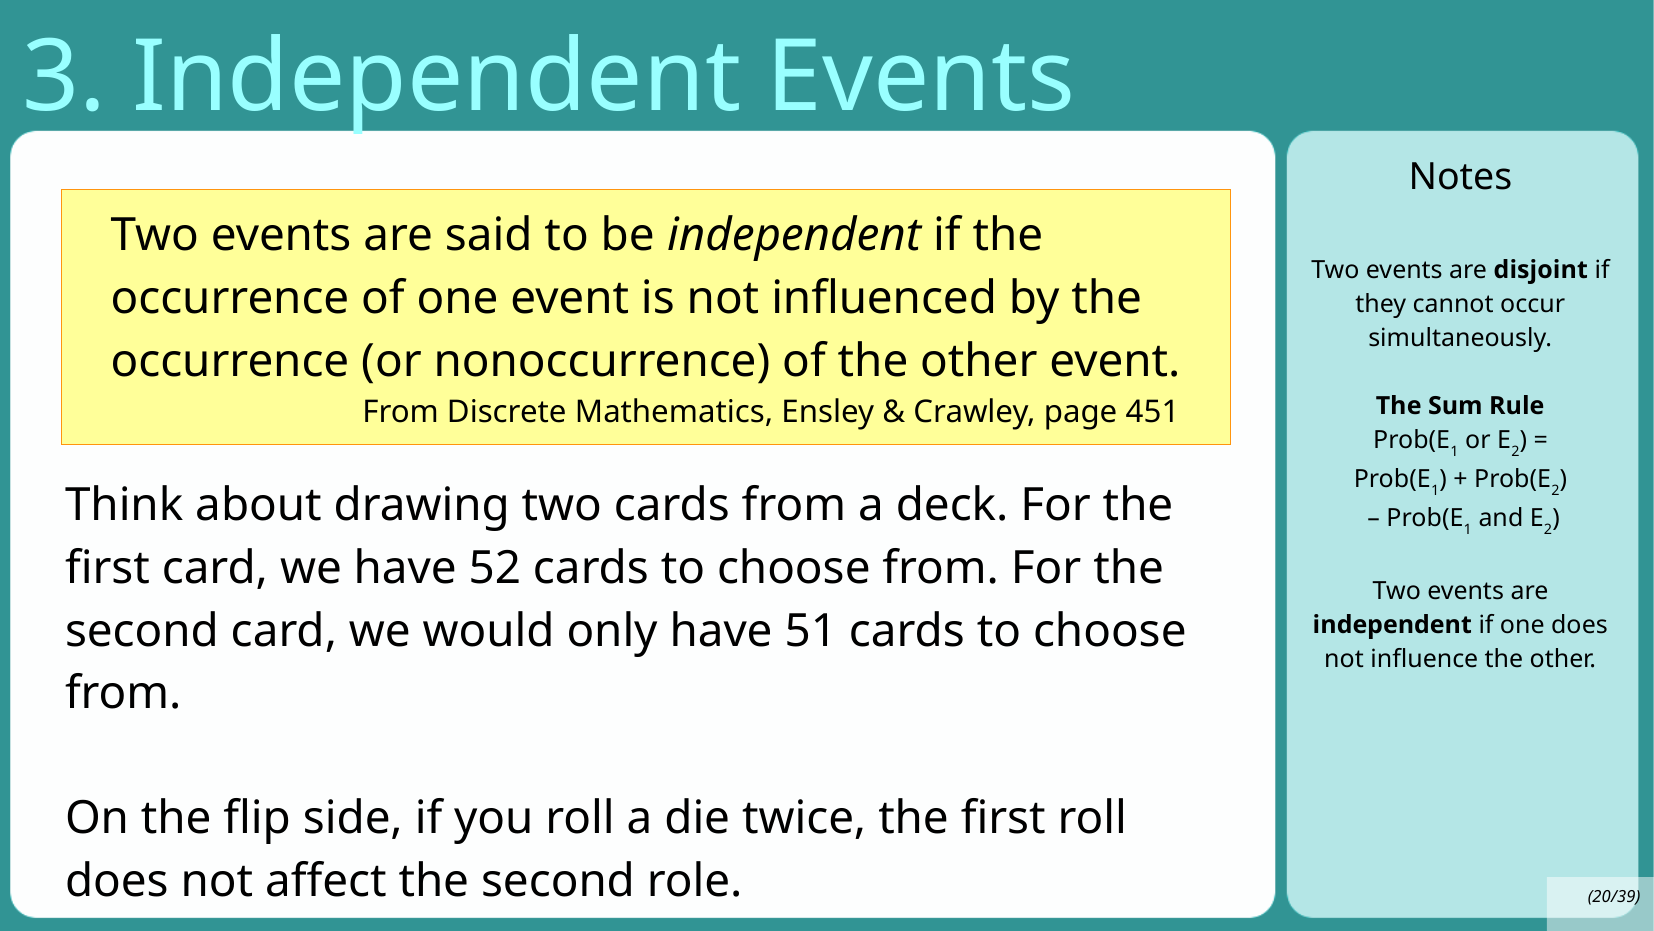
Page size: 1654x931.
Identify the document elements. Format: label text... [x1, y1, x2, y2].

text_box (<number>/39) [1546, 877, 1654, 931]
text_box Two events are said to be independent if the occurrence of one event is not influenced by the occurrence (or nonoccurrence) of the other event. From Discrete Mathematics, Ensley & Crawley, page 451 [61, 189, 1231, 404]
text_box Notes Two events are disjoint if they cannot occur simultaneously. The Sum Rule Prob(E1 or E2) = Prob(E1) + Prob(E2) – Prob(E1 and E2) Two events are independent if one does not influence the other. [1290, 141, 1631, 661]
title 3. Independent Events [22, 13, 1511, 130]
text_box Think about drawing two cards from a deck. For the first card, we have 52 cards to choose from. For the second card, we would only have 51 cards to choose from. On the flip side, if you roll a die twice, the first roll does not affect the second role. [65, 471, 1234, 781]
picture [0, 0, 1654, 931]
